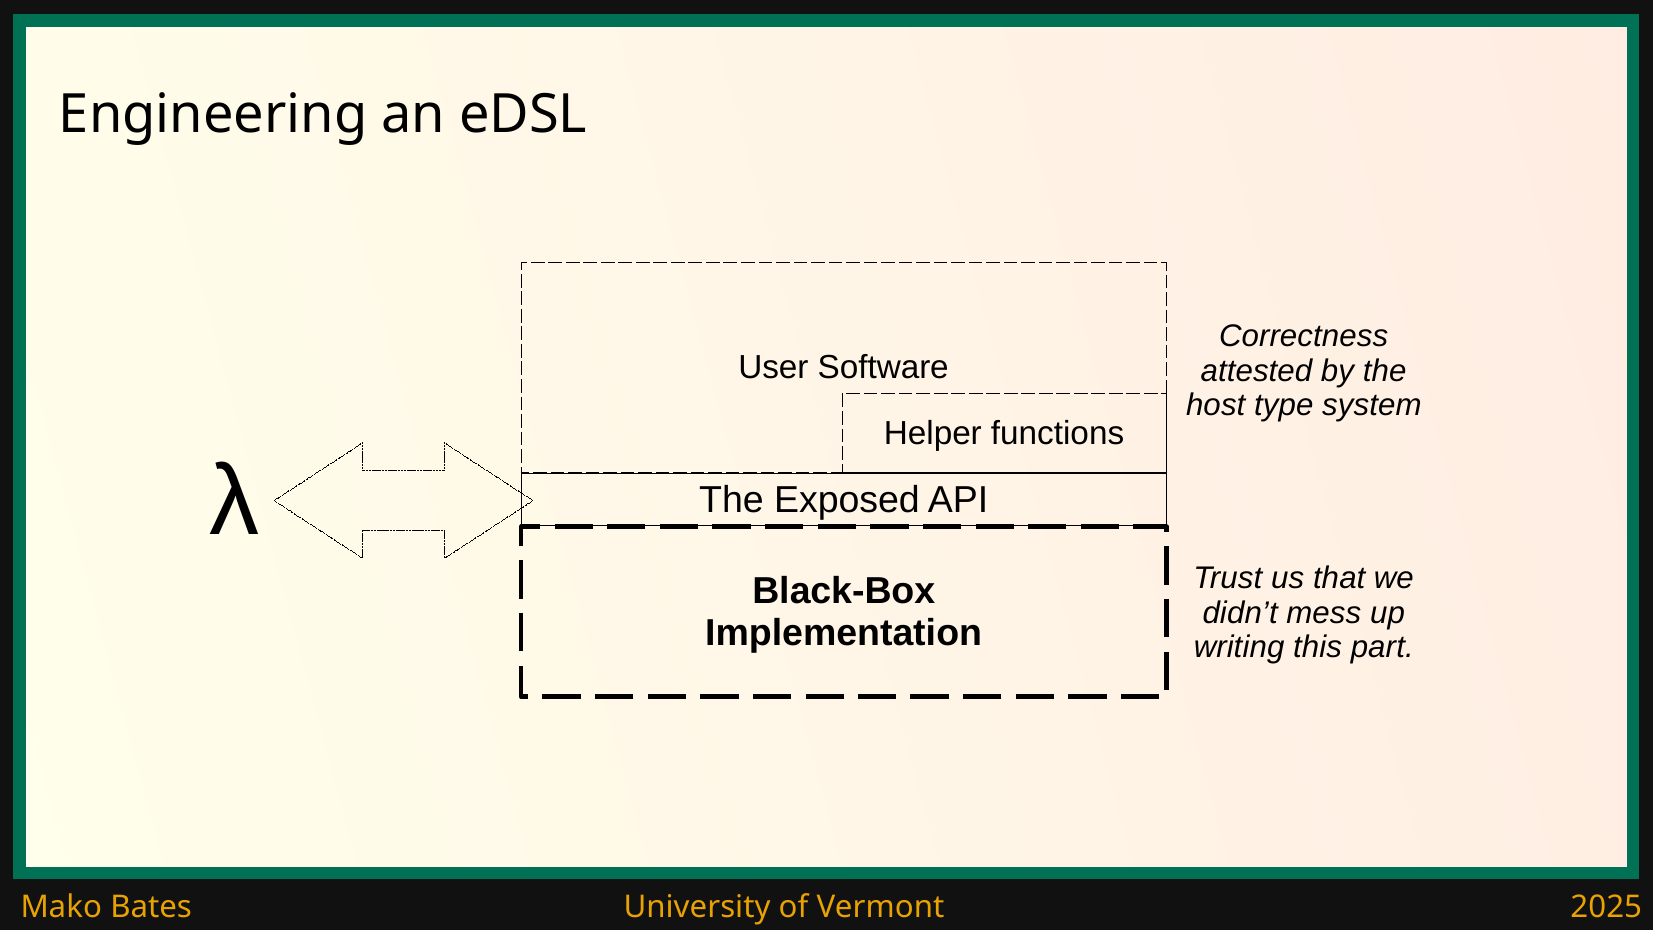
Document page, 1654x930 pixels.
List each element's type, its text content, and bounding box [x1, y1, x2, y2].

text_box Correctness attested by the host type system [1169, 310, 1439, 430]
text_box Black-Box Implementation [521, 526, 1167, 697]
text_box User Software [521, 262, 1167, 473]
text_box Helper functions [842, 393, 1167, 473]
title Engineering an eDSL [58, 60, 1593, 163]
text_box The Exposed API [521, 473, 1167, 526]
text_box λ [194, 436, 275, 563]
text_box Trust us that we didn’t mess up writing this part. [1169, 552, 1439, 672]
